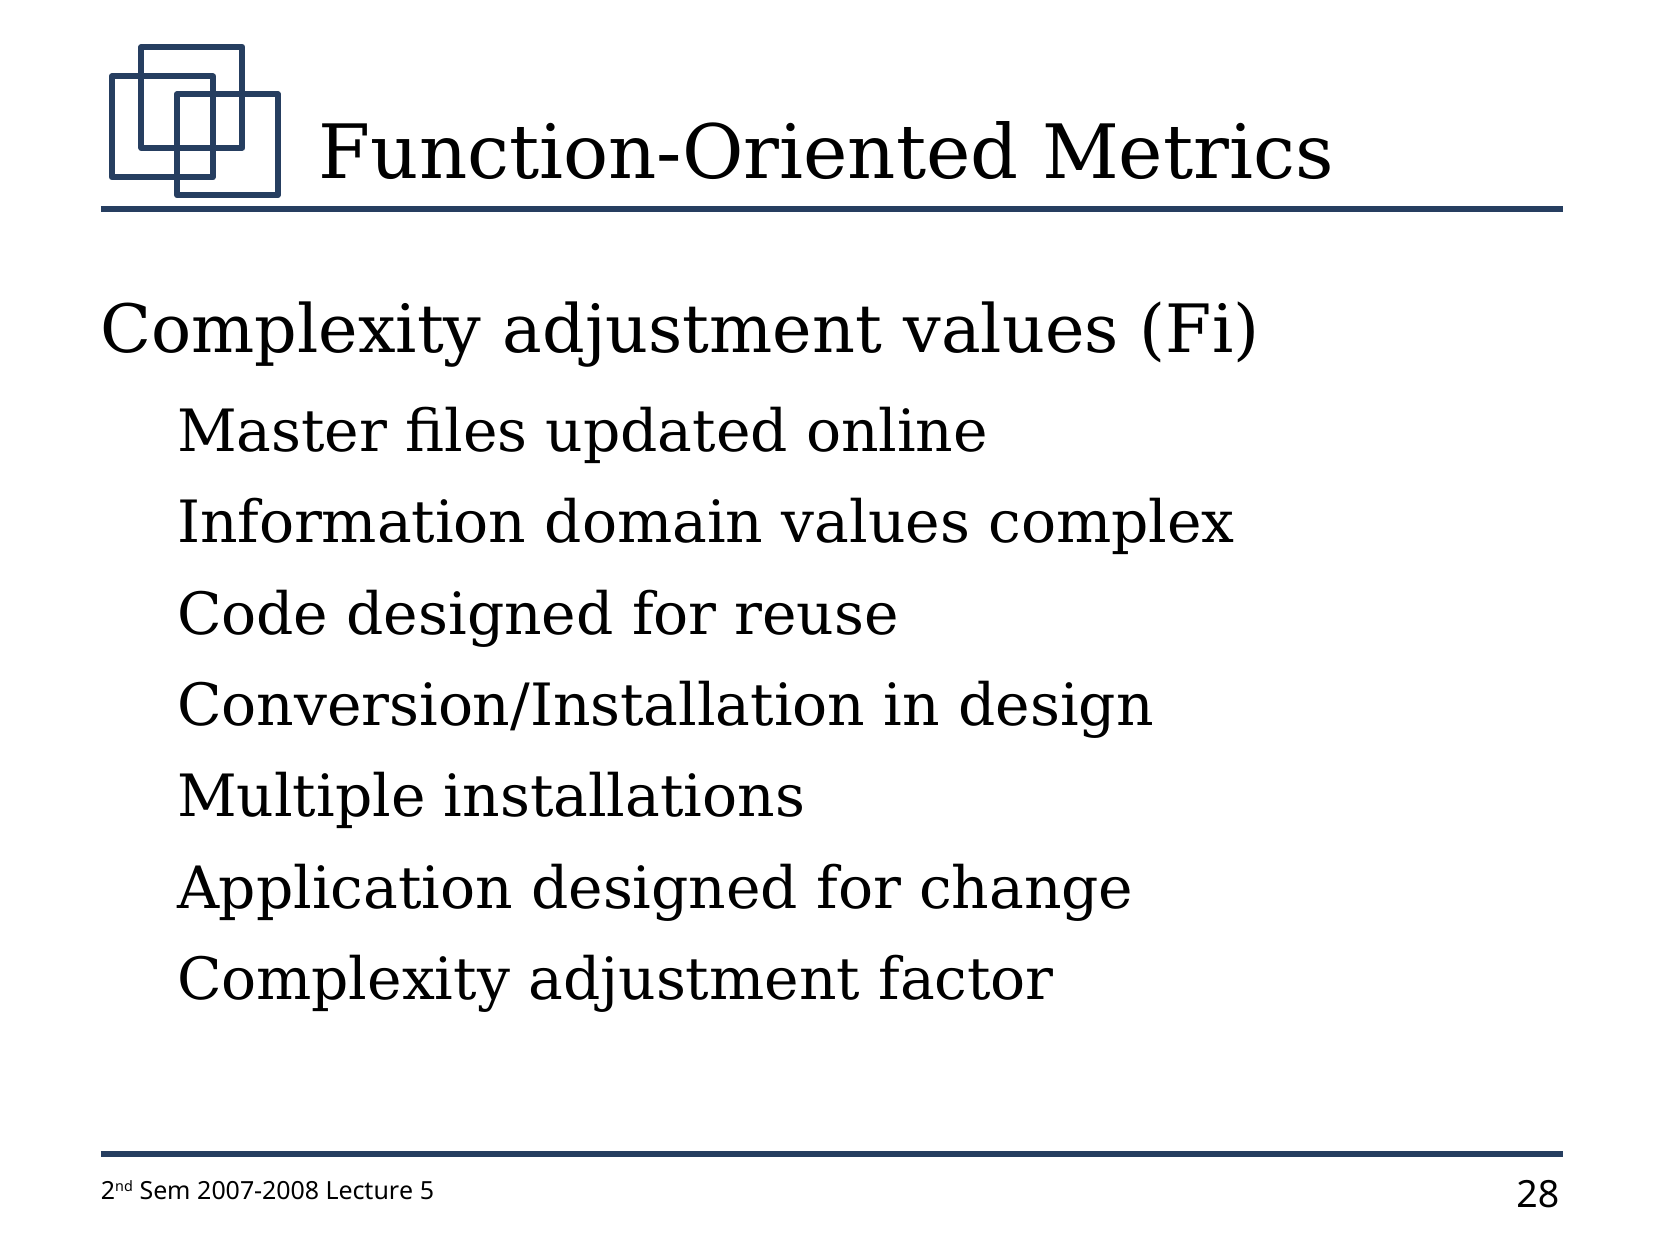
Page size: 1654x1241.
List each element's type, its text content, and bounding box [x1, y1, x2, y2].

title Function-Oriented Metrics [82, 49, 1571, 257]
list Complexity adjustment values (Fi) Master files updated online Information domain values complex Code designed for reuse Conversion/Installation in design Multiple installations Application designed for change Complexity adjustment factor [82, 290, 1571, 1109]
